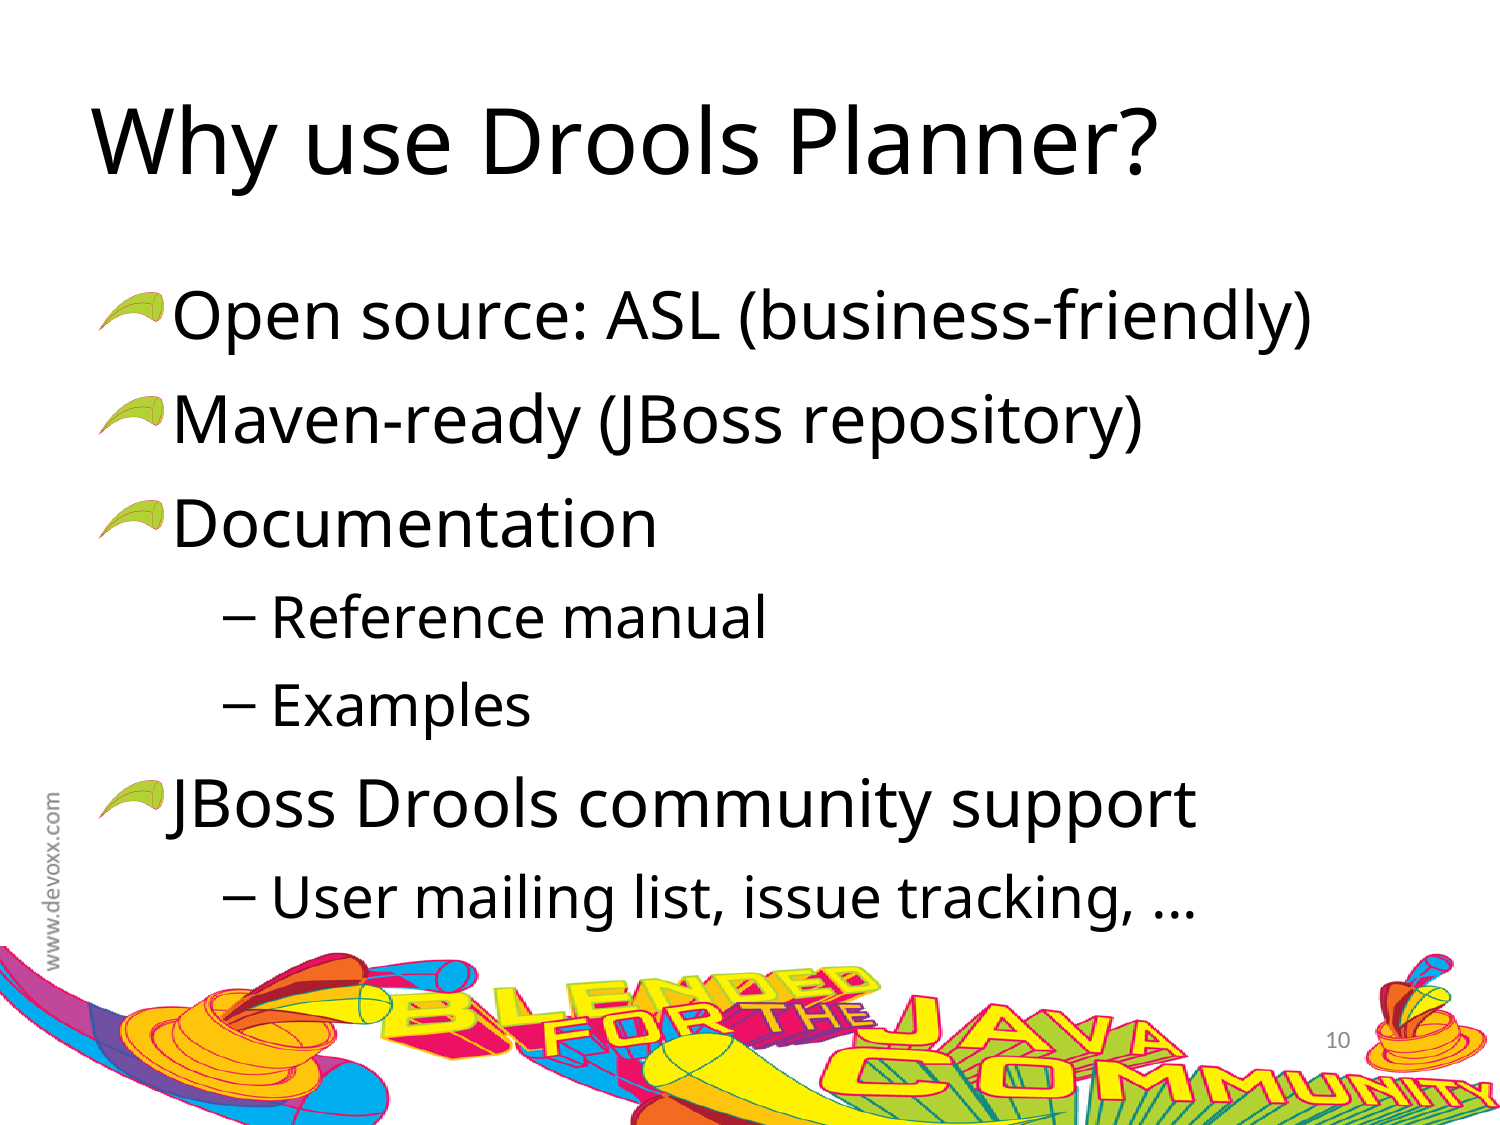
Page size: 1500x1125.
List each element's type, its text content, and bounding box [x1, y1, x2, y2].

list Open source: ASL (business-friendly) Maven-ready (JBoss repository) Documentation Reference manual Examples JBoss Drools community support User mailing list, issue tracking, ... [75, 262, 1426, 920]
title Why use Drools Planner? [75, 45, 1426, 233]
picture [0, 757, 1500, 1125]
